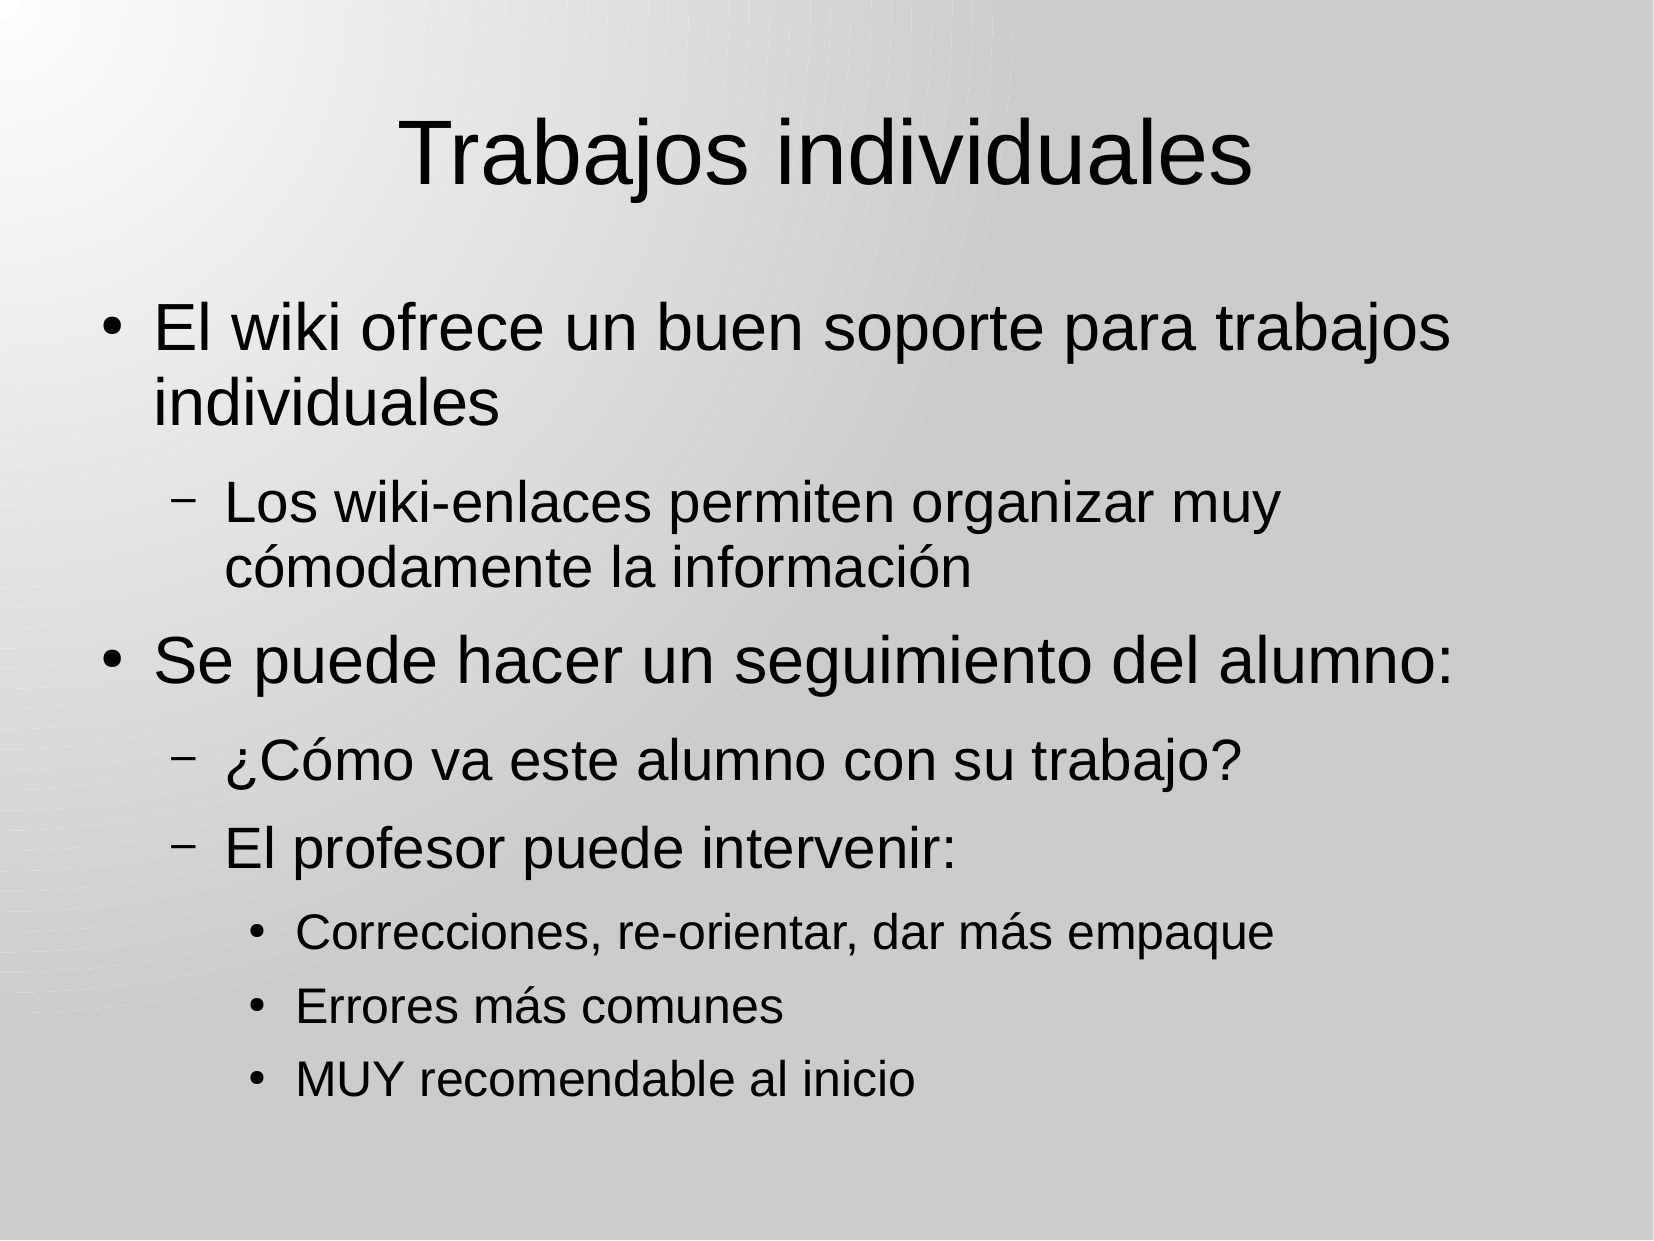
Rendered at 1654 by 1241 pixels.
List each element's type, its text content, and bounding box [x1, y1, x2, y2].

title Trabajos individuales [82, 49, 1571, 257]
list El wiki ofrece un buen soporte para trabajos individuales Los wiki-enlaces permiten organizar muy cómodamente la información Se puede hacer un seguimiento del alumno: ¿Cómo va este alumno con su trabajo? El profesor puede intervenir: Correcciones, re-orientar, dar más empaque Errores más comunes MUY recomendable al inicio [82, 290, 1538, 1109]
